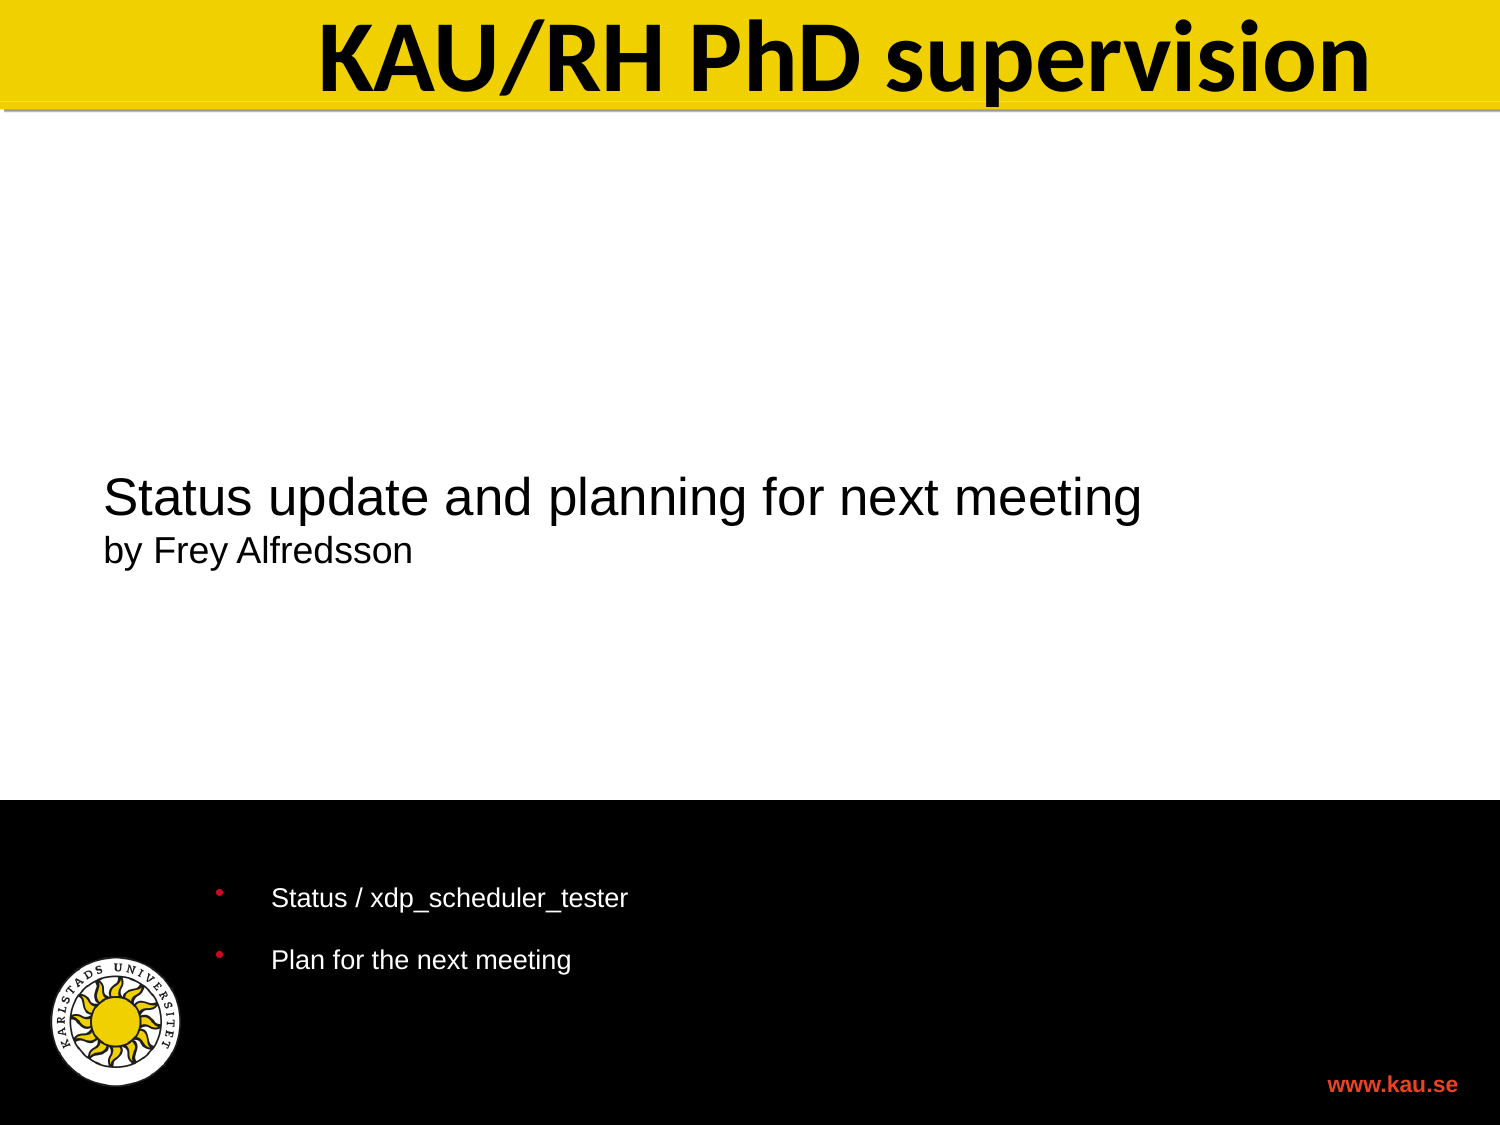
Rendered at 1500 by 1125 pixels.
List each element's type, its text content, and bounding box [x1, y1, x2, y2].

list Status / xdp_scheduler_tester Plan for the next meeting [200, 810, 1388, 1091]
title KAU/RH PhD supervision [112, 0, 1388, 102]
text_box Status update and planning for next meeting by Frey Alfredsson [88, 455, 1400, 579]
picture [50, 948, 181, 1095]
